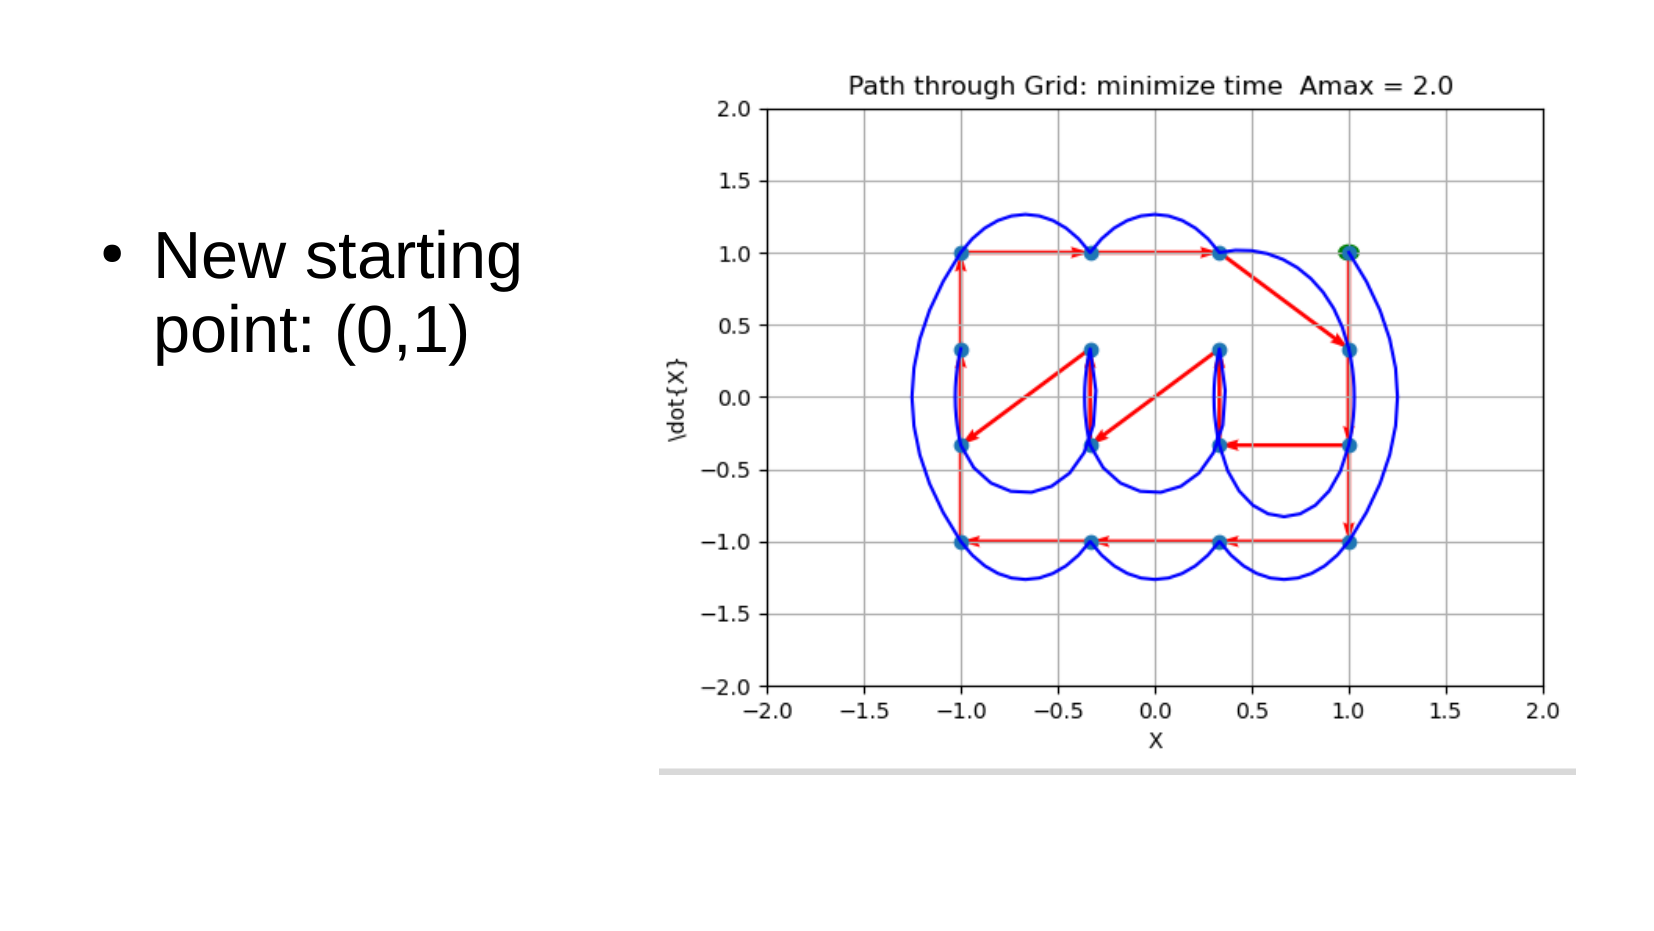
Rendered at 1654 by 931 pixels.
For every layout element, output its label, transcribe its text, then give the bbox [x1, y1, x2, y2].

picture [659, 37, 1576, 775]
list New starting point: (0,1) [82, 217, 601, 758]
